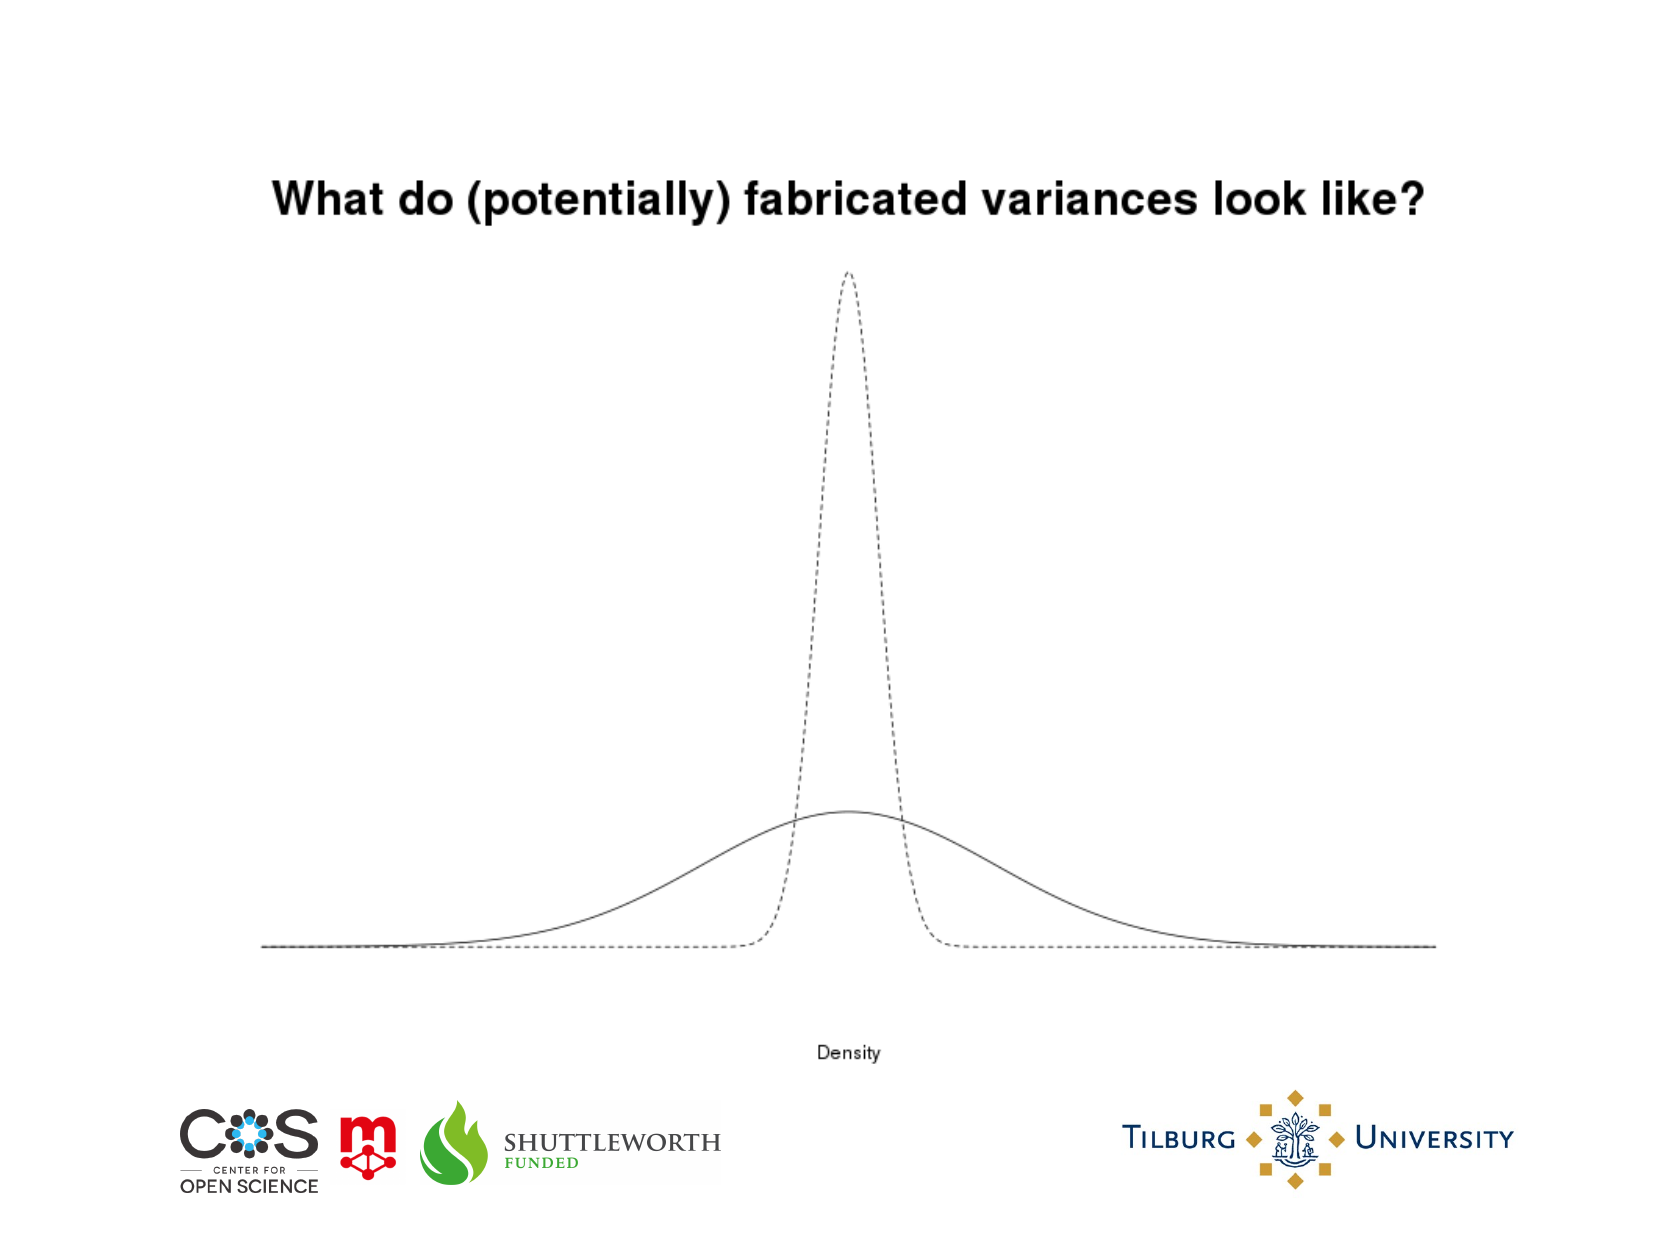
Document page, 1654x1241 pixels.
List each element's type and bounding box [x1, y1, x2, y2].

picture [180, 1109, 318, 1193]
picture [123, 151, 1530, 1199]
picture [330, 1109, 406, 1186]
picture [420, 1100, 721, 1186]
